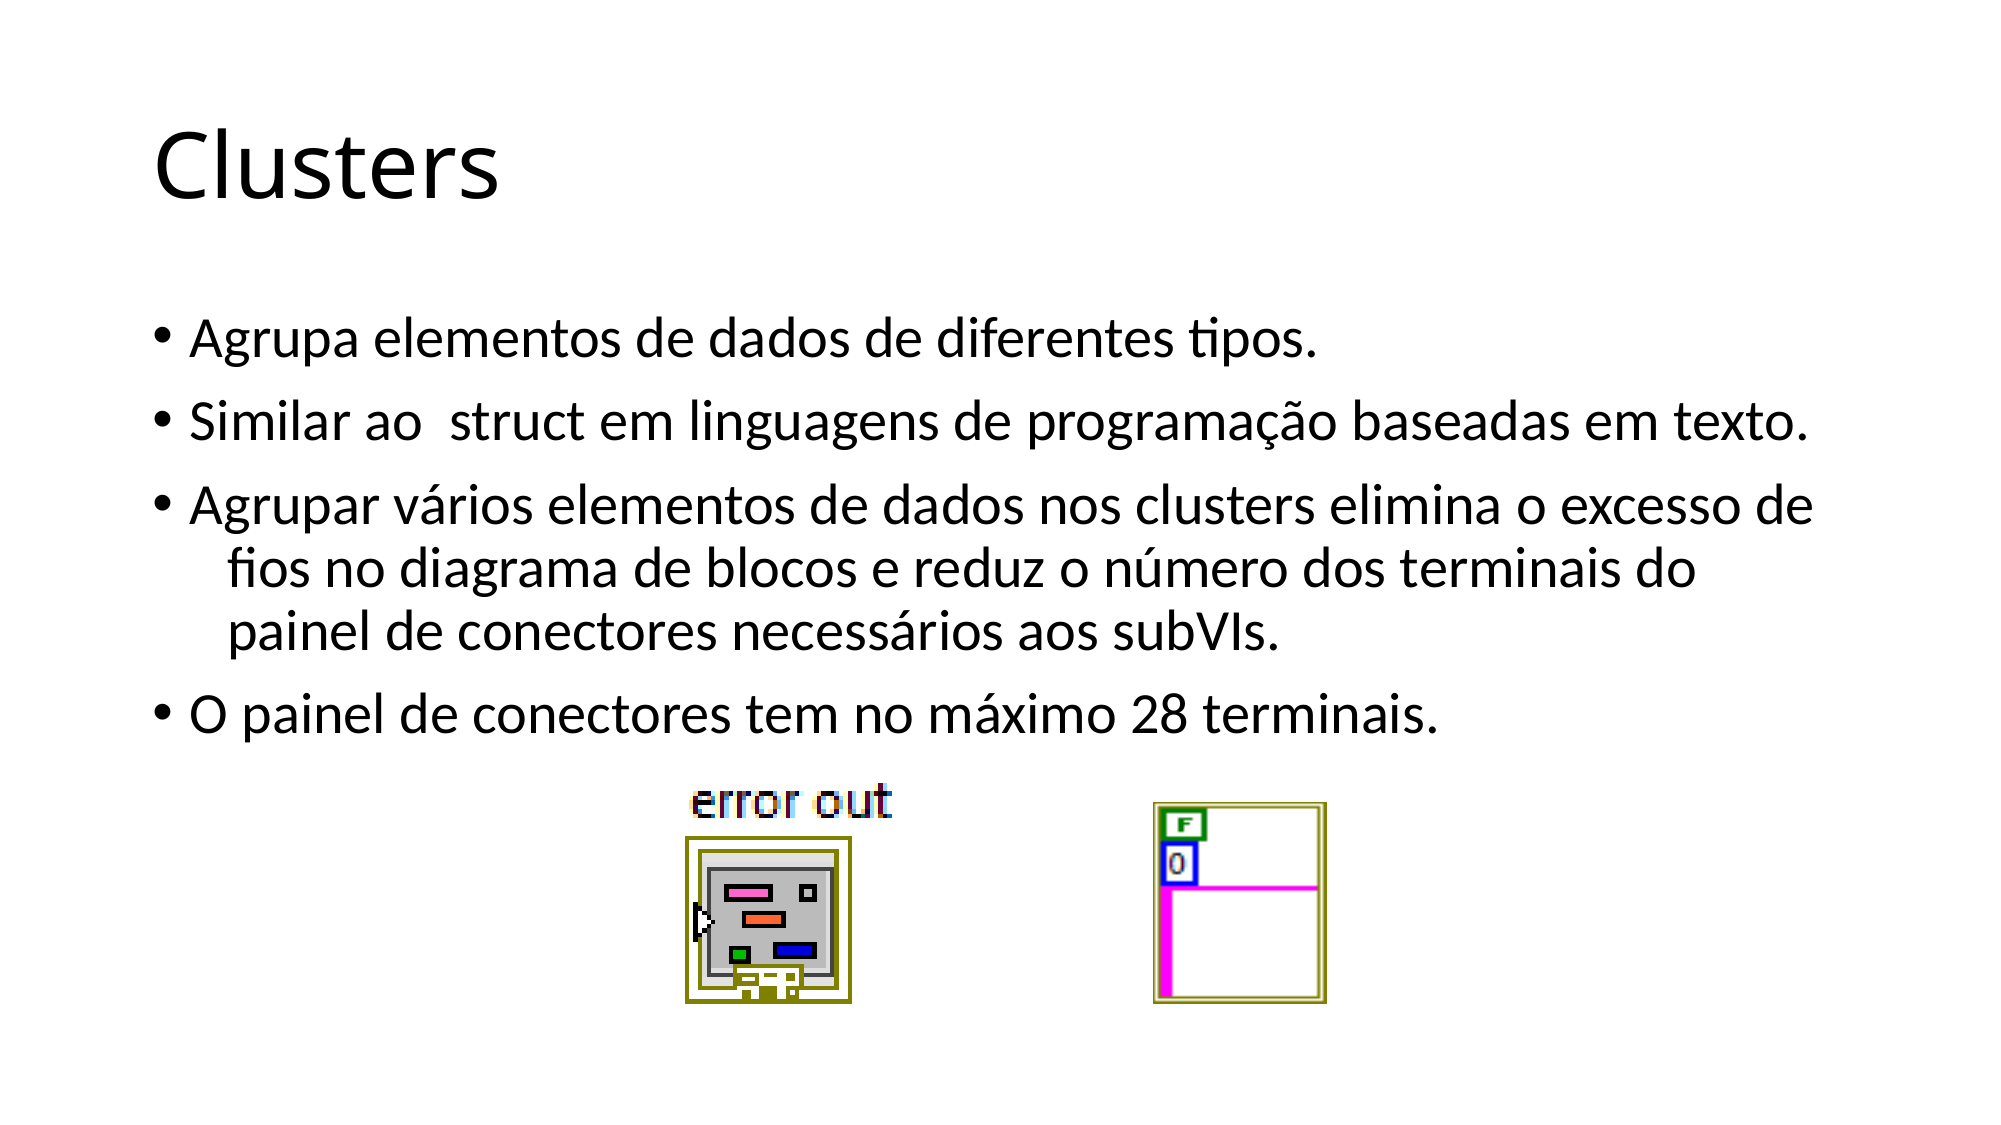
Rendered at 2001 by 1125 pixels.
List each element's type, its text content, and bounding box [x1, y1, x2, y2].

picture [1153, 802, 1327, 1004]
list Agrupa elementos de dados de diferentes tipos. Similar ao struct em linguagens de programação baseadas em texto. Agrupar vários elementos de dados nos clusters elimina o excesso de fios no diagrama de blocos e reduz o número dos terminais do painel de conectores necessários aos subVIs. O painel de conectores tem no máximo 28 terminais. [137, 299, 1863, 1014]
picture [685, 761, 901, 1004]
title Clusters [137, 59, 1863, 278]
